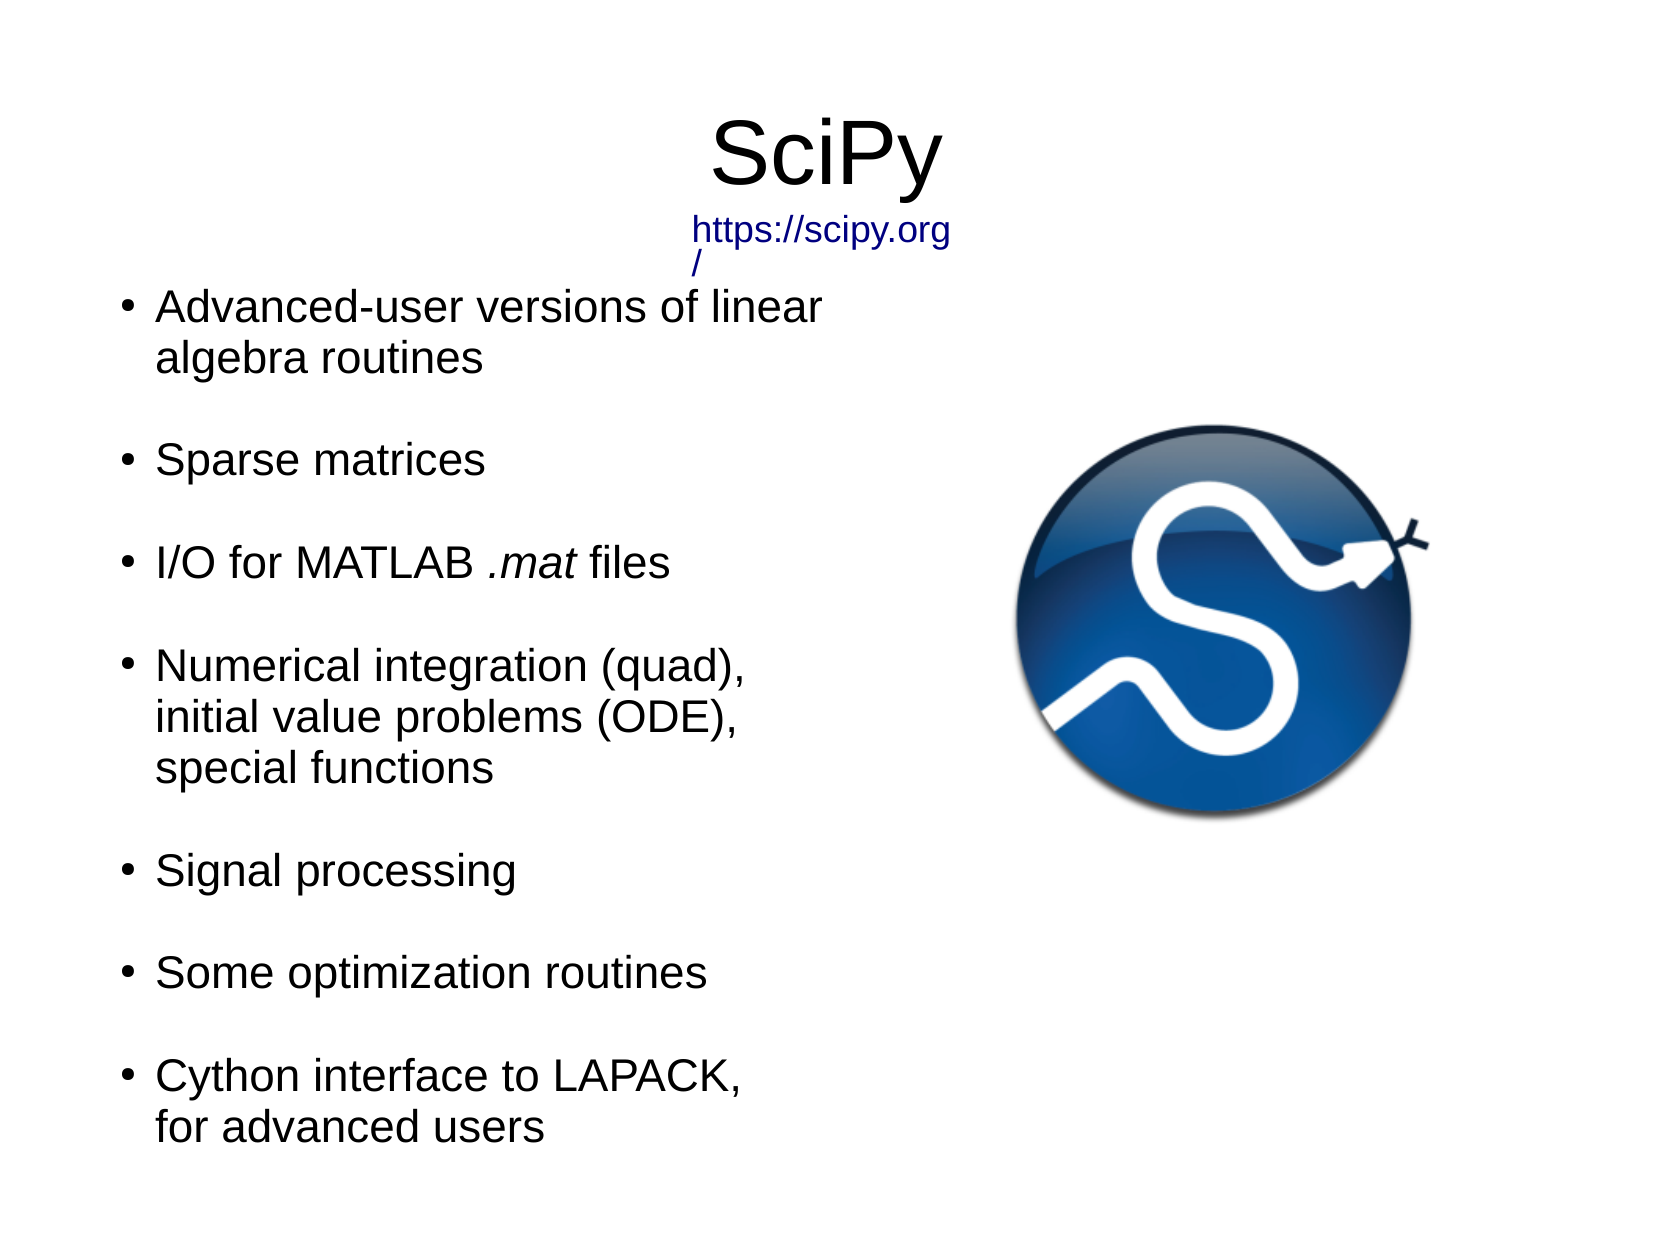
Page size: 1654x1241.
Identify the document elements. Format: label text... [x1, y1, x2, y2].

title SciPy [82, 49, 1571, 257]
text_box Advanced-user versions of linear algebra routines Sparse matrices I/O for MATLAB .mat files Numerical integration (quad), initial value problems (ODE), special functions Signal processing Some optimization routines Cython interface to LAPACK, for advanced users [105, 273, 856, 1211]
text_box https://scipy.org/ [676, 200, 977, 258]
picture [1002, 401, 1441, 839]
